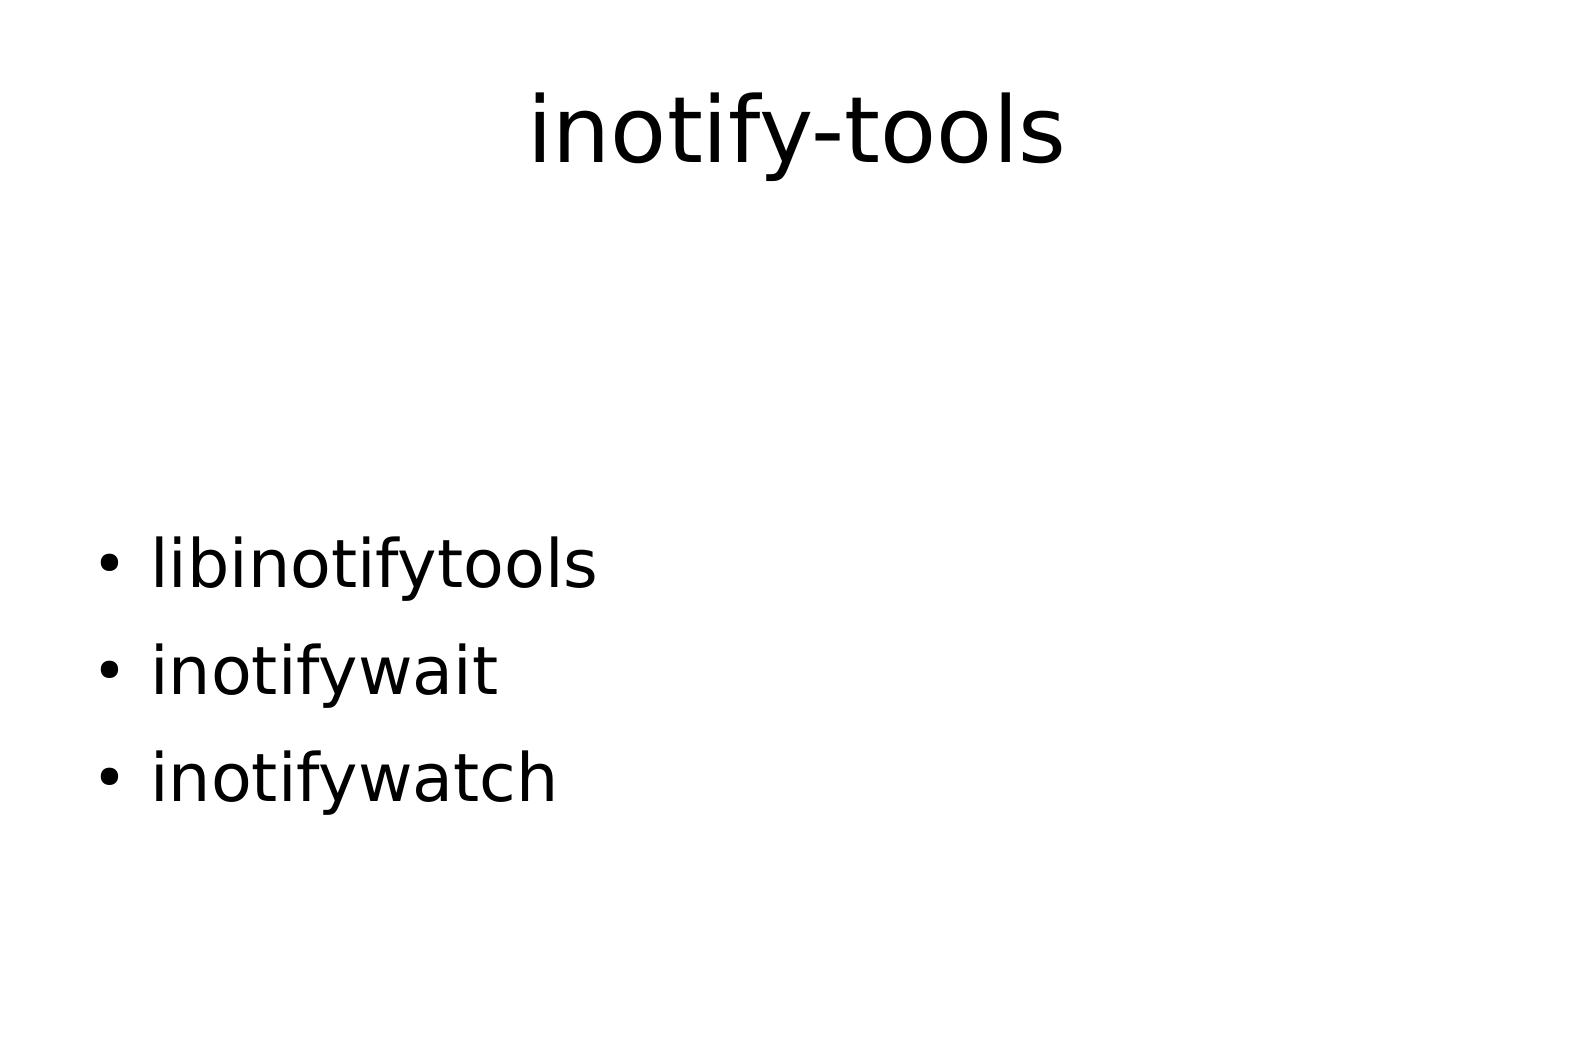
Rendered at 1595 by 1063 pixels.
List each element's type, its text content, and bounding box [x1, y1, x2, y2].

list libinotifytools inotifywait inotifywatch [79, 525, 1515, 936]
title inotify-tools [79, 42, 1515, 220]
